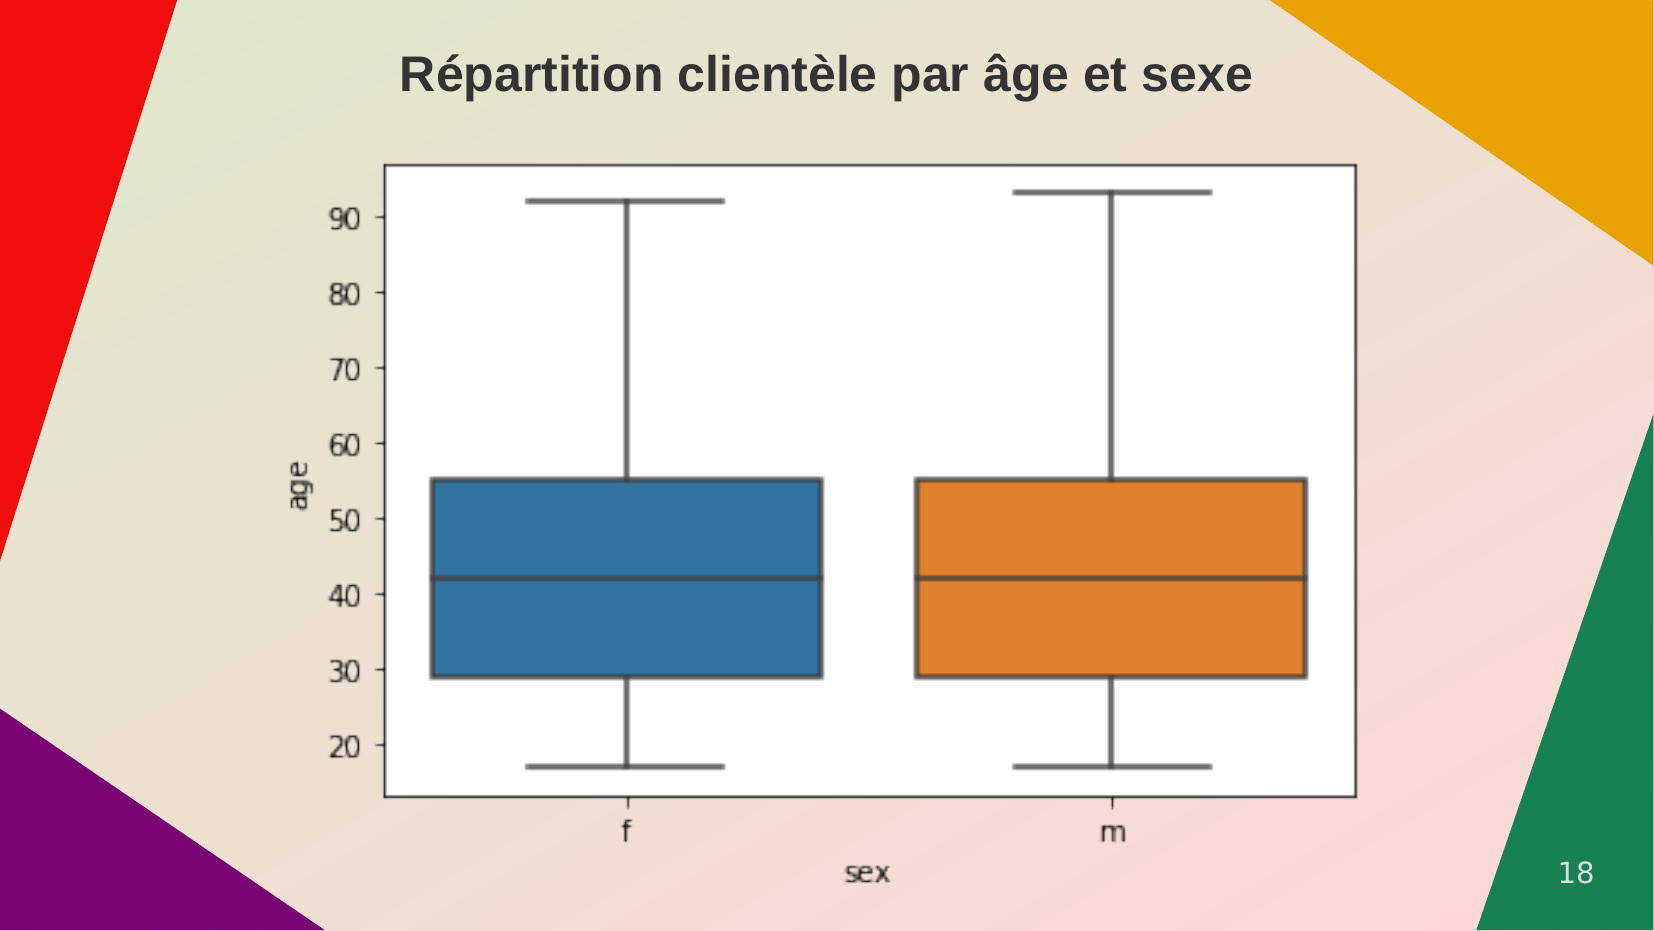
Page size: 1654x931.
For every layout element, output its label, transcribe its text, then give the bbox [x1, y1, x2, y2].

title Répartition clientèle par âge et sexe [118, 0, 1536, 148]
picture [265, 147, 1373, 907]
